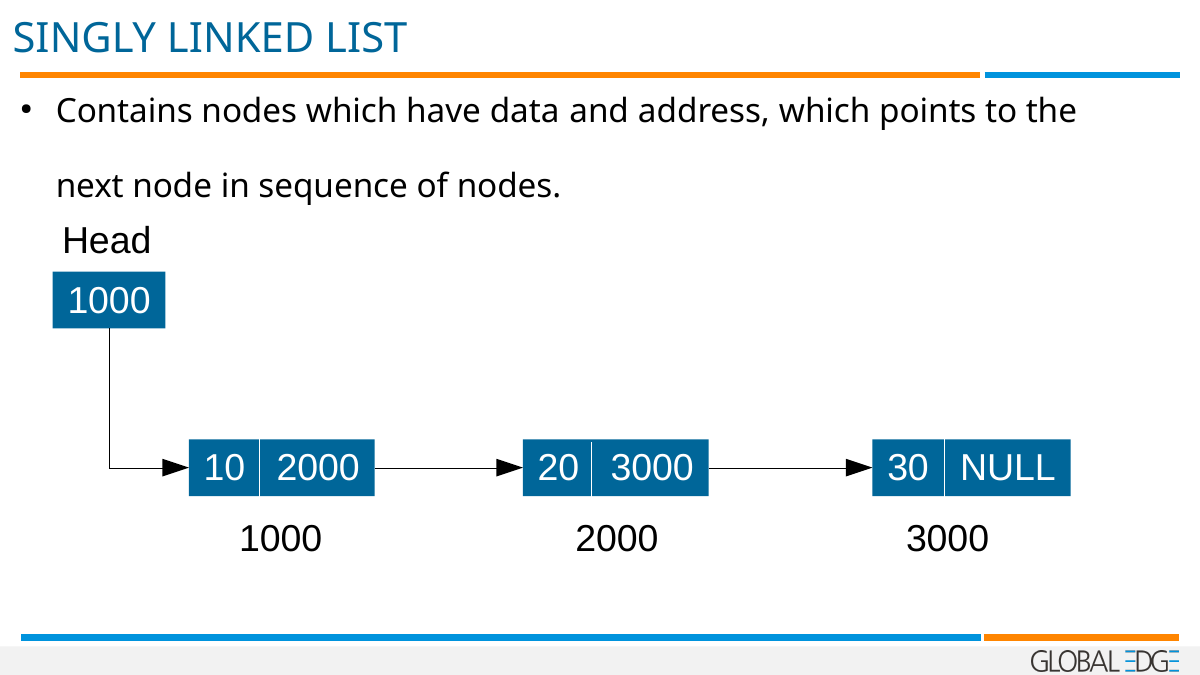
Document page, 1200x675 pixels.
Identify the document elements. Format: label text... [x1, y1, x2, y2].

text_box Head [47, 212, 167, 270]
subtitle Contains nodes which have data and address, which points to the next node in sequence of nodes. [20, 87, 1179, 628]
picture [1031, 650, 1179, 672]
text_box 3000 [891, 510, 1004, 567]
text_box 30 NULL [945, 439, 1071, 497]
text_box 20 3000 [522, 439, 709, 497]
text_box 30 NULL [872, 439, 944, 497]
text_box 1000 [52, 271, 166, 329]
text_box 2000 [560, 510, 674, 567]
text_box 1000 [224, 510, 338, 567]
text_box 10 2000 [188, 439, 259, 497]
title SINGLY LINKED LIST [12, 9, 1088, 63]
text_box 10 2000 [260, 439, 375, 497]
